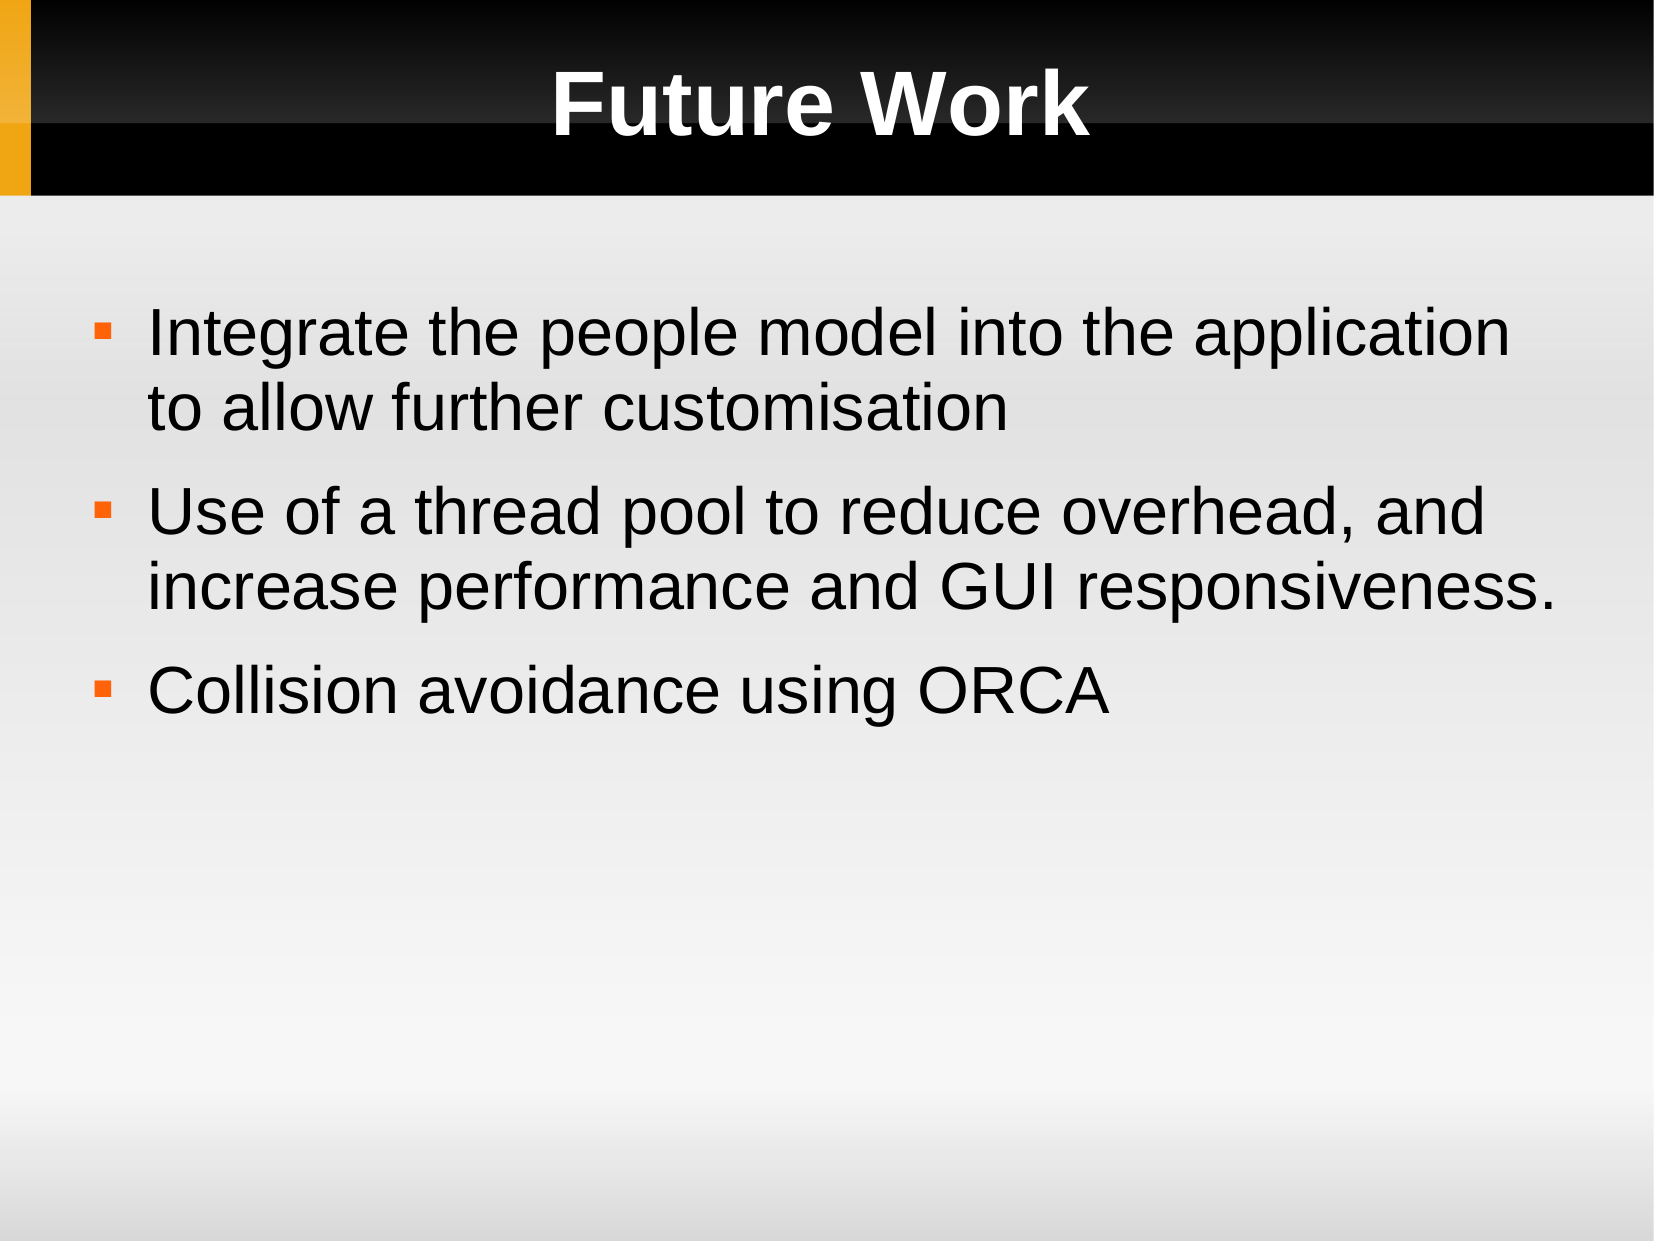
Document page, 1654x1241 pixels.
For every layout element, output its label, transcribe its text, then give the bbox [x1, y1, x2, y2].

picture [0, 0, 1654, 1241]
list Integrate the people model into the application to allow further customisation Use of a thread pool to reduce overhead, and increase performance and GUI responsiveness. Collision avoidance using ORCA [76, 295, 1565, 1114]
title Future Work [76, 0, 1565, 208]
